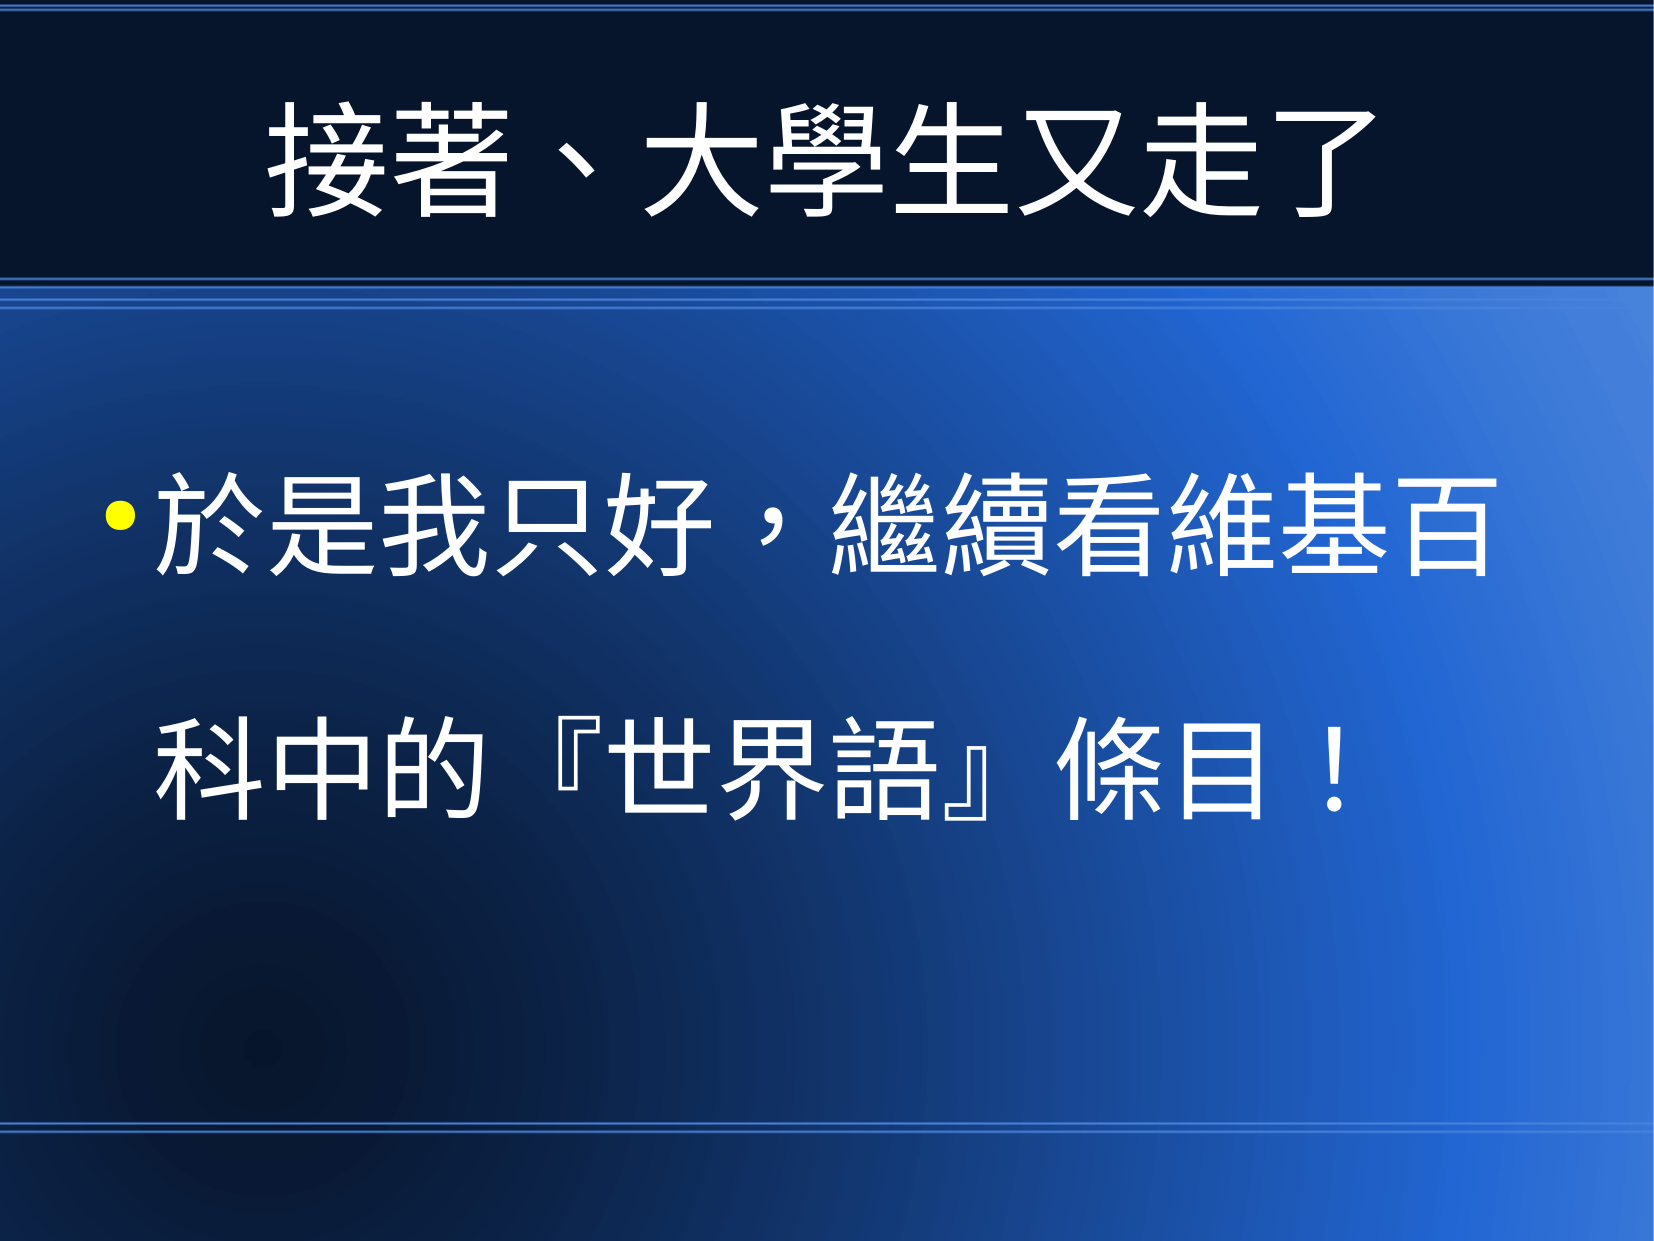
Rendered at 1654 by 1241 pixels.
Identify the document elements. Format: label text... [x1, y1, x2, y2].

title 接著、大學生又走了 [82, 49, 1571, 257]
list 於是我只好，繼續看維基百科中的『世界語』條目！ [82, 355, 1571, 1241]
picture [0, 0, 1654, 1241]
